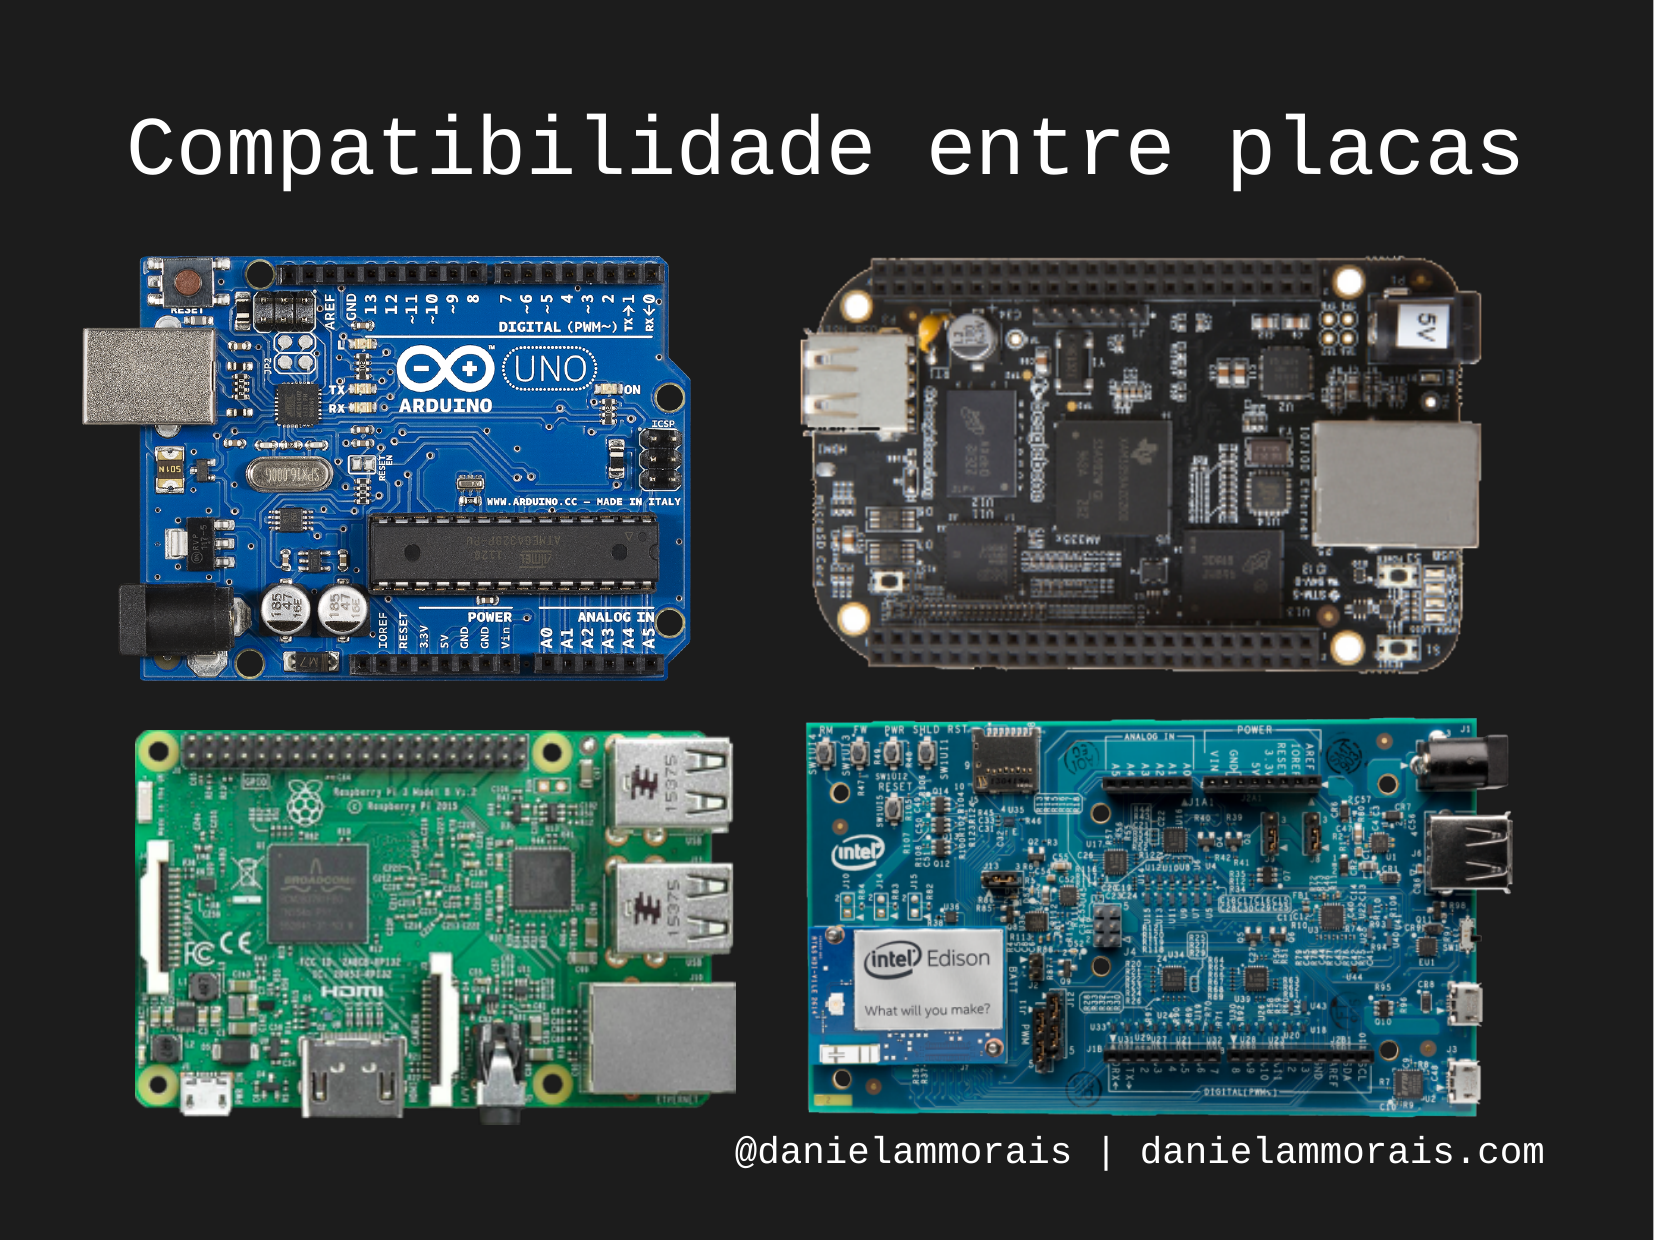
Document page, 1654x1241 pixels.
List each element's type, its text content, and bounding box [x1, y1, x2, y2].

picture [135, 235, 1606, 1171]
text_box @danielammorais | danielammorais.com [720, 1125, 1654, 1226]
picture [82, 256, 691, 681]
title Compatibilidade entre placas [82, 49, 1571, 257]
